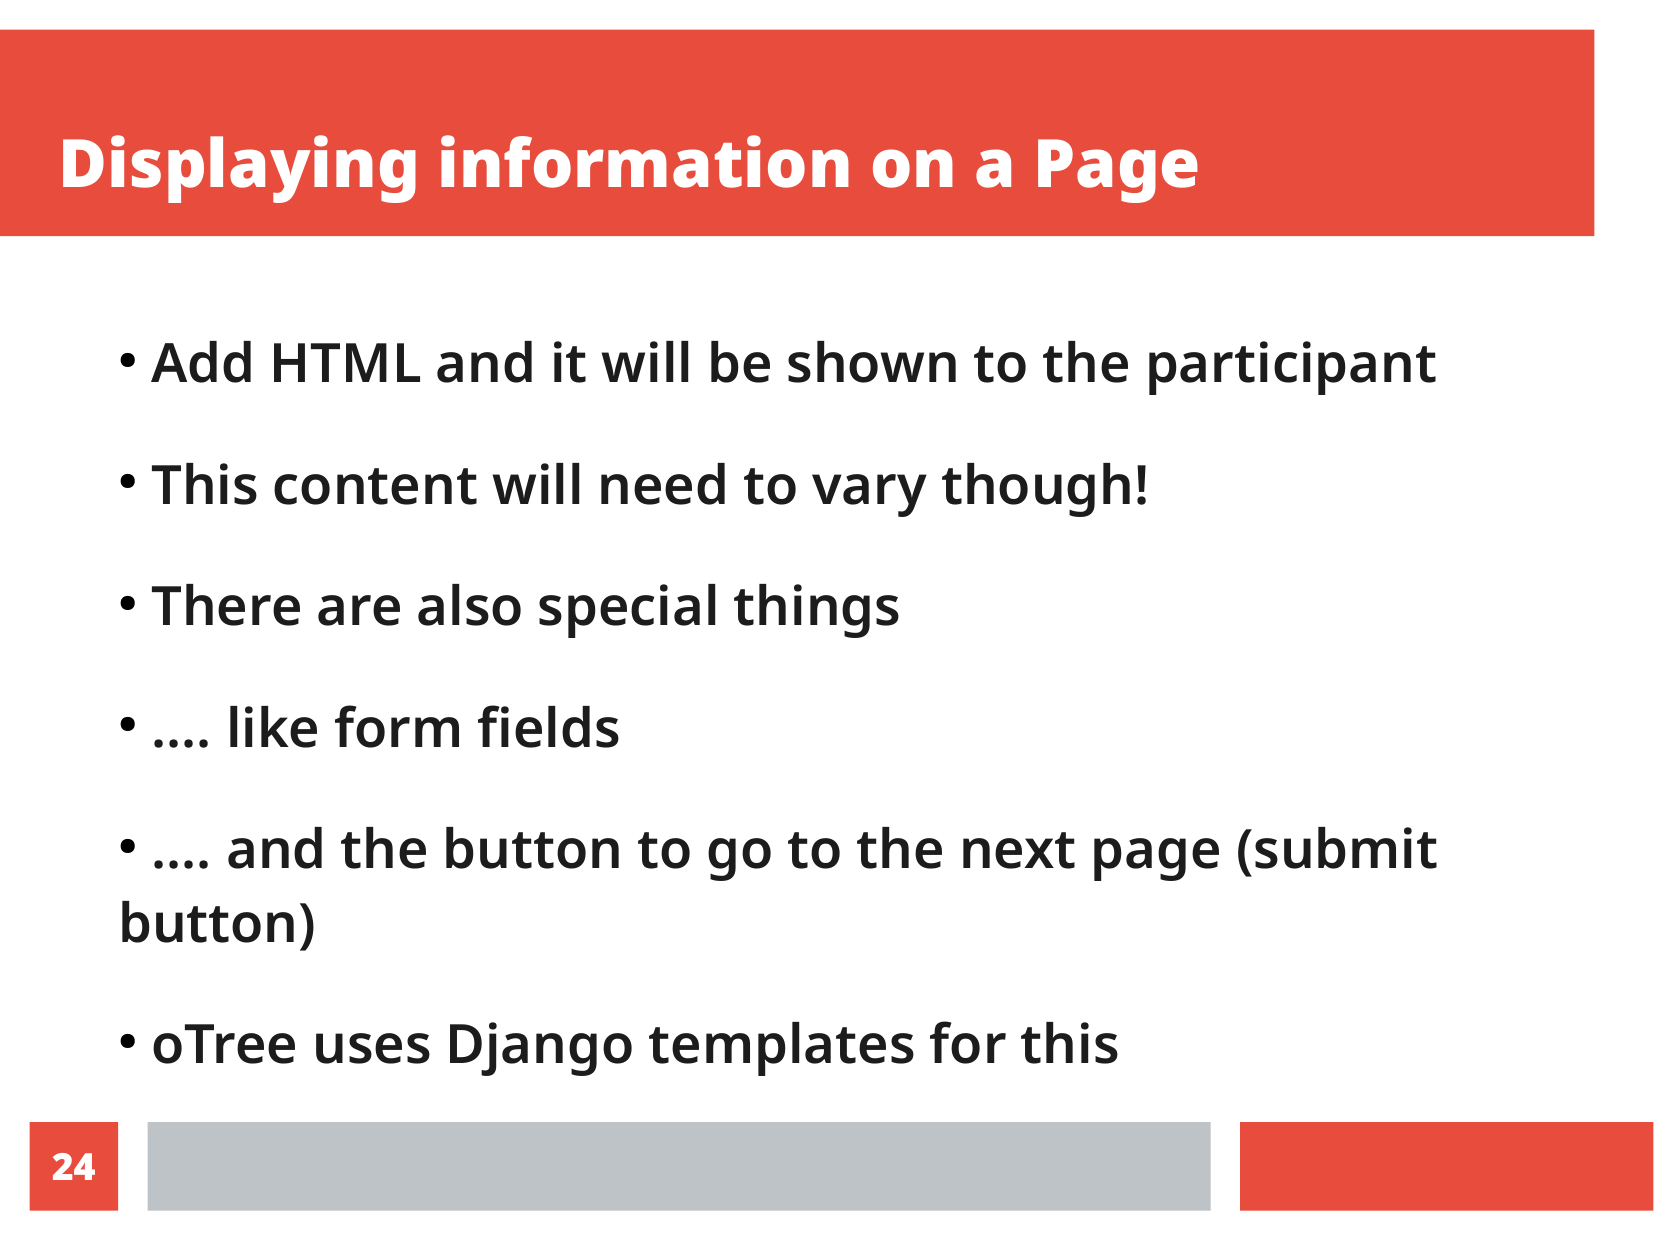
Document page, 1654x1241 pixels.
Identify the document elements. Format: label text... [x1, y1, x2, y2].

list Add HTML and it will be shown to the participant This content will need to vary though! There are also special things .... like form fields .... and the button to go to the next page (submit button) oTree uses Django templates for this [59, 324, 1565, 1093]
title Displaying information on a Page [59, 59, 1595, 207]
